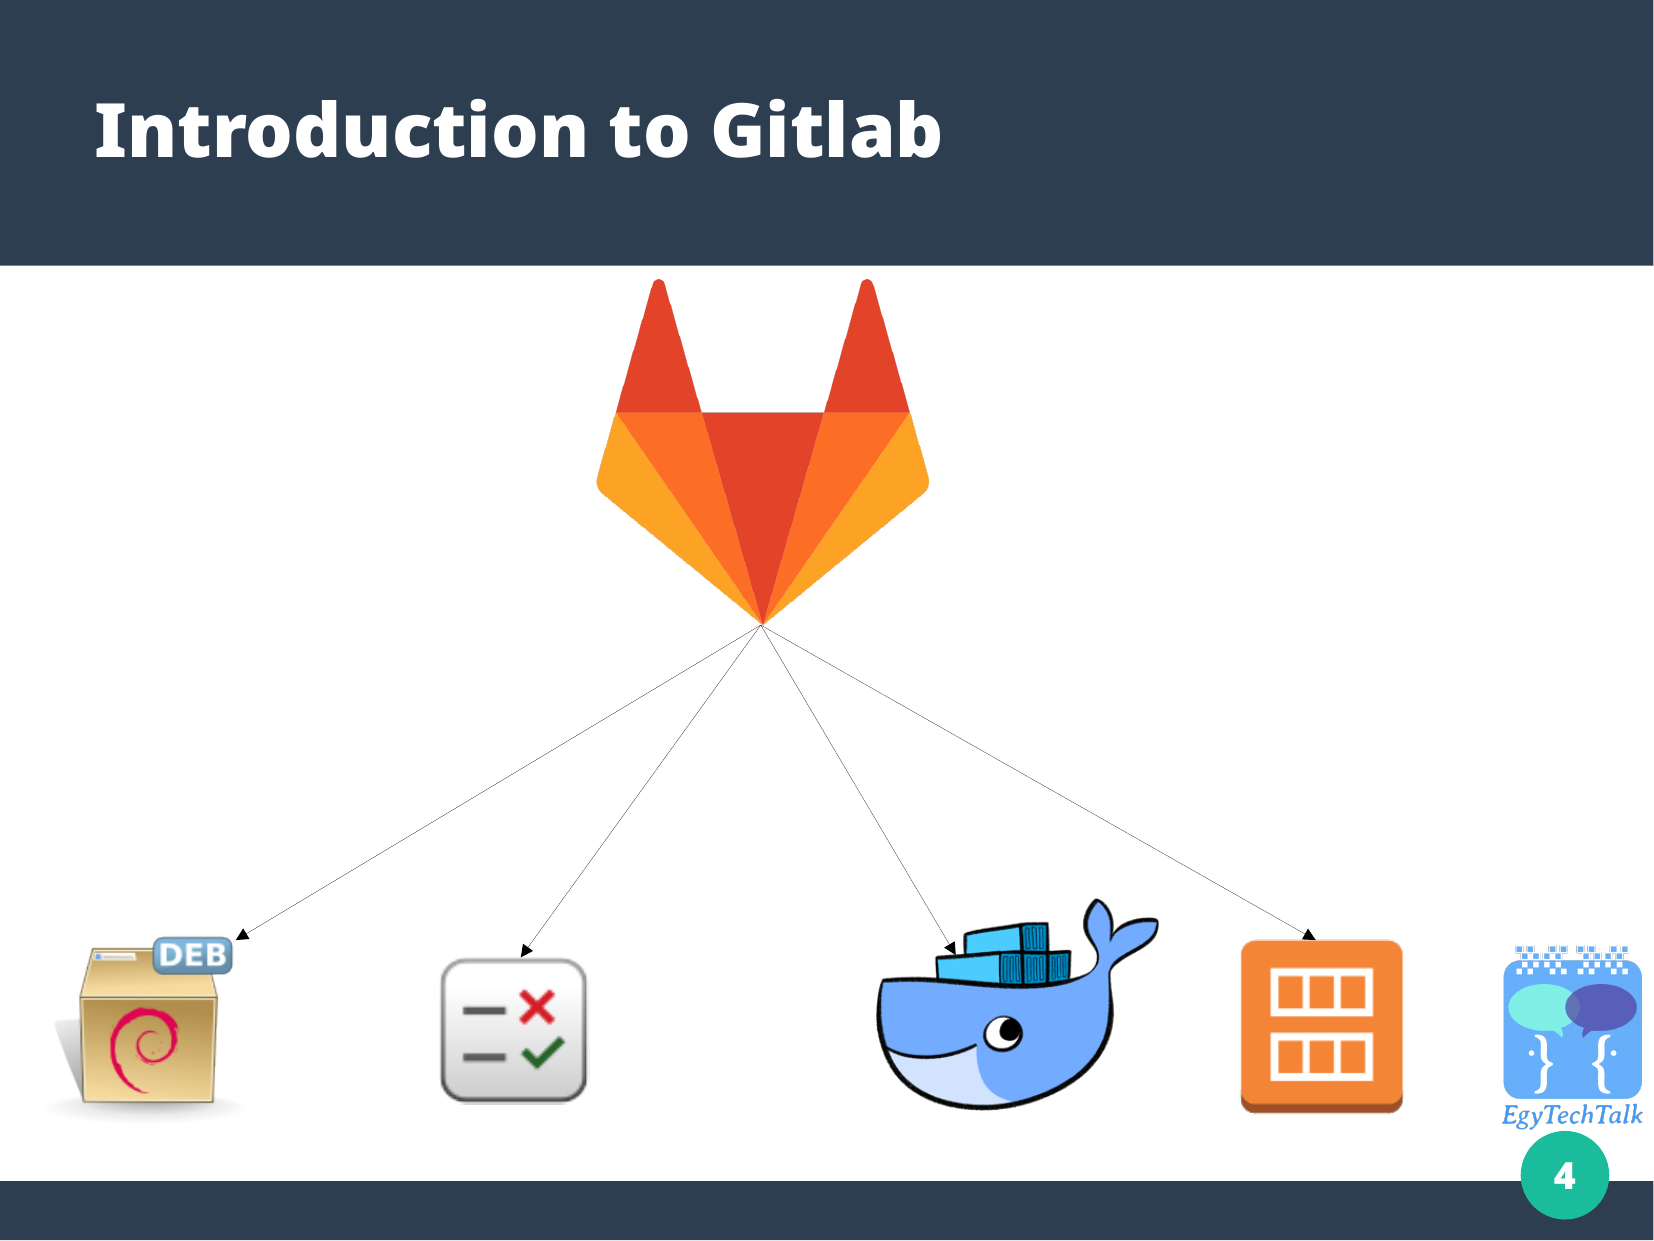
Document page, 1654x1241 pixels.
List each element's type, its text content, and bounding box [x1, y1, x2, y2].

picture [1494, 945, 1651, 1131]
picture [1170, 875, 1474, 1180]
picture [876, 898, 1159, 1111]
picture [764, 628, 786, 641]
title Introduction to Gitlab [59, 49, 1595, 207]
picture [45, 925, 245, 1126]
picture [737, 629, 757, 641]
picture [596, 264, 929, 641]
picture [751, 627, 769, 641]
picture [439, 957, 590, 1106]
